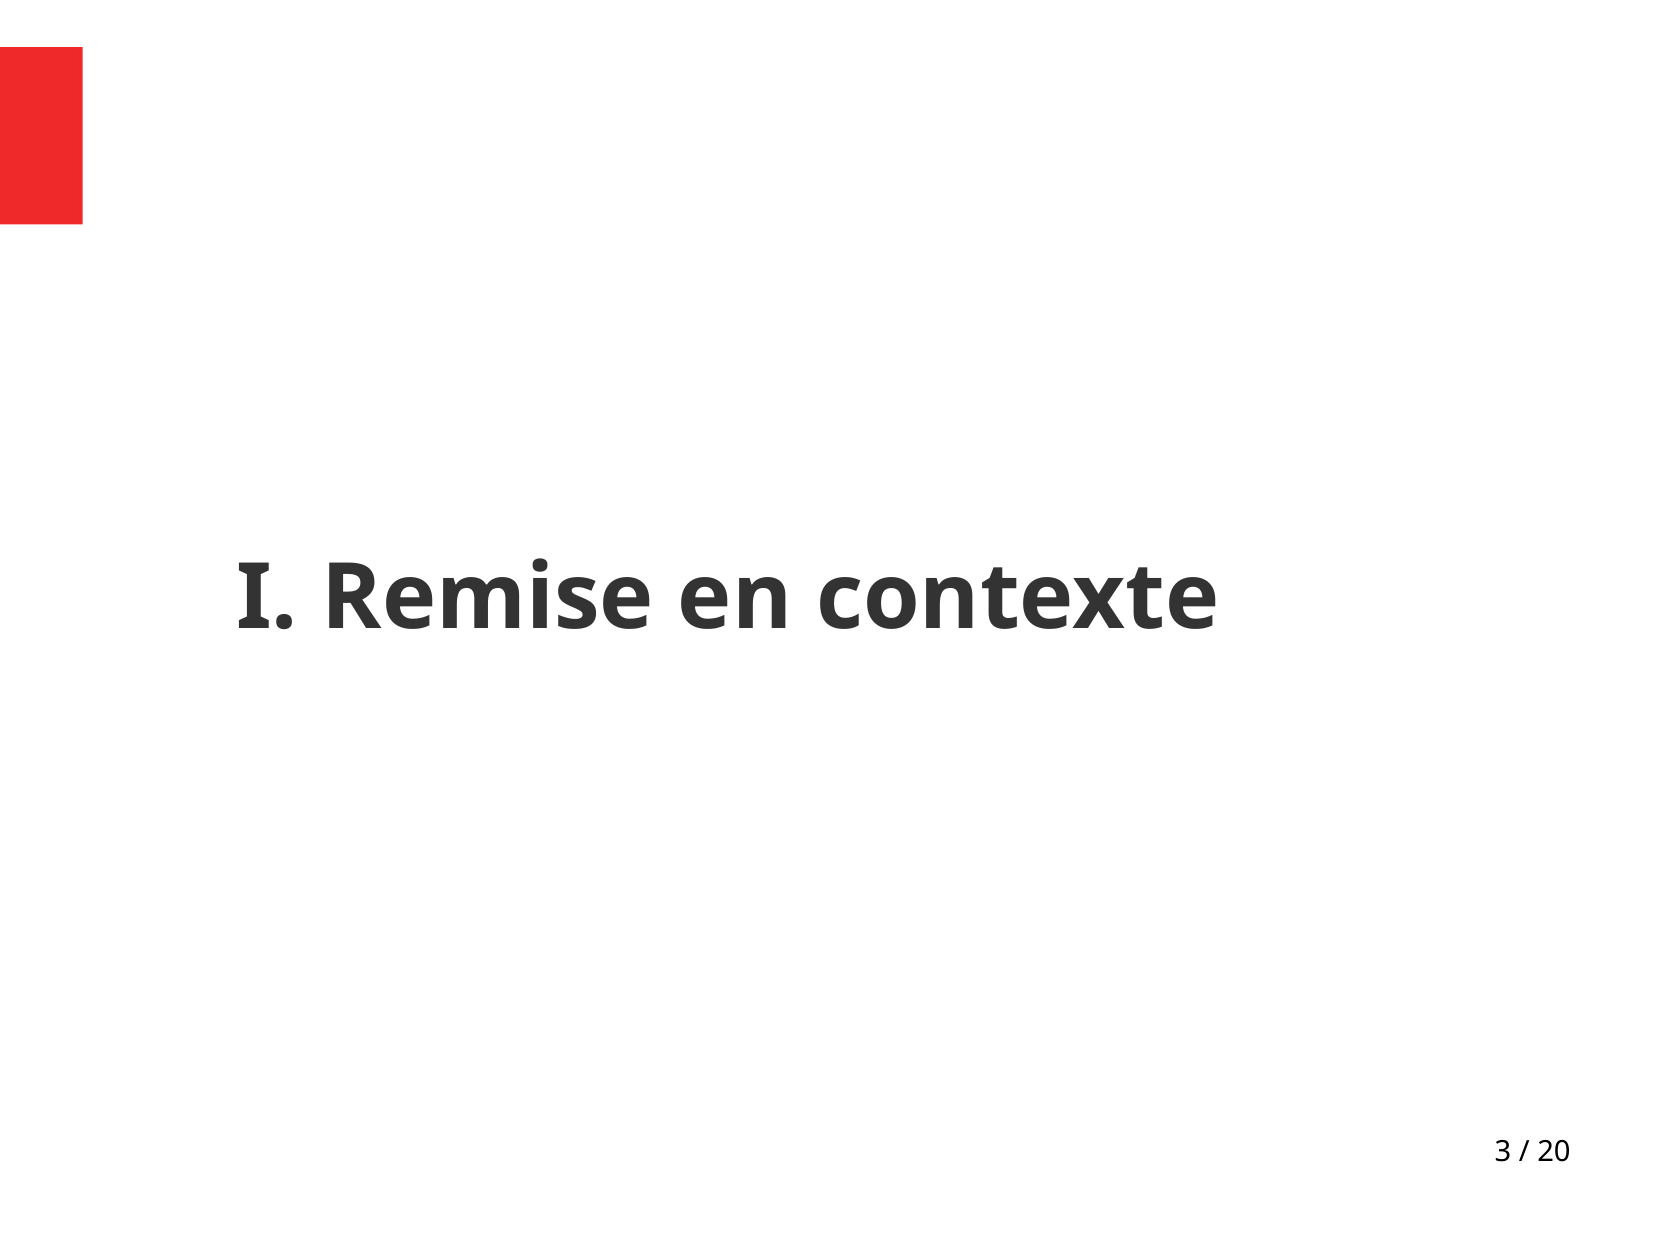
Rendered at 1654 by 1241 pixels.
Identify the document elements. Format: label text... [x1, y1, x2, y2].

title I. Remise en contexte [236, 489, 1425, 697]
